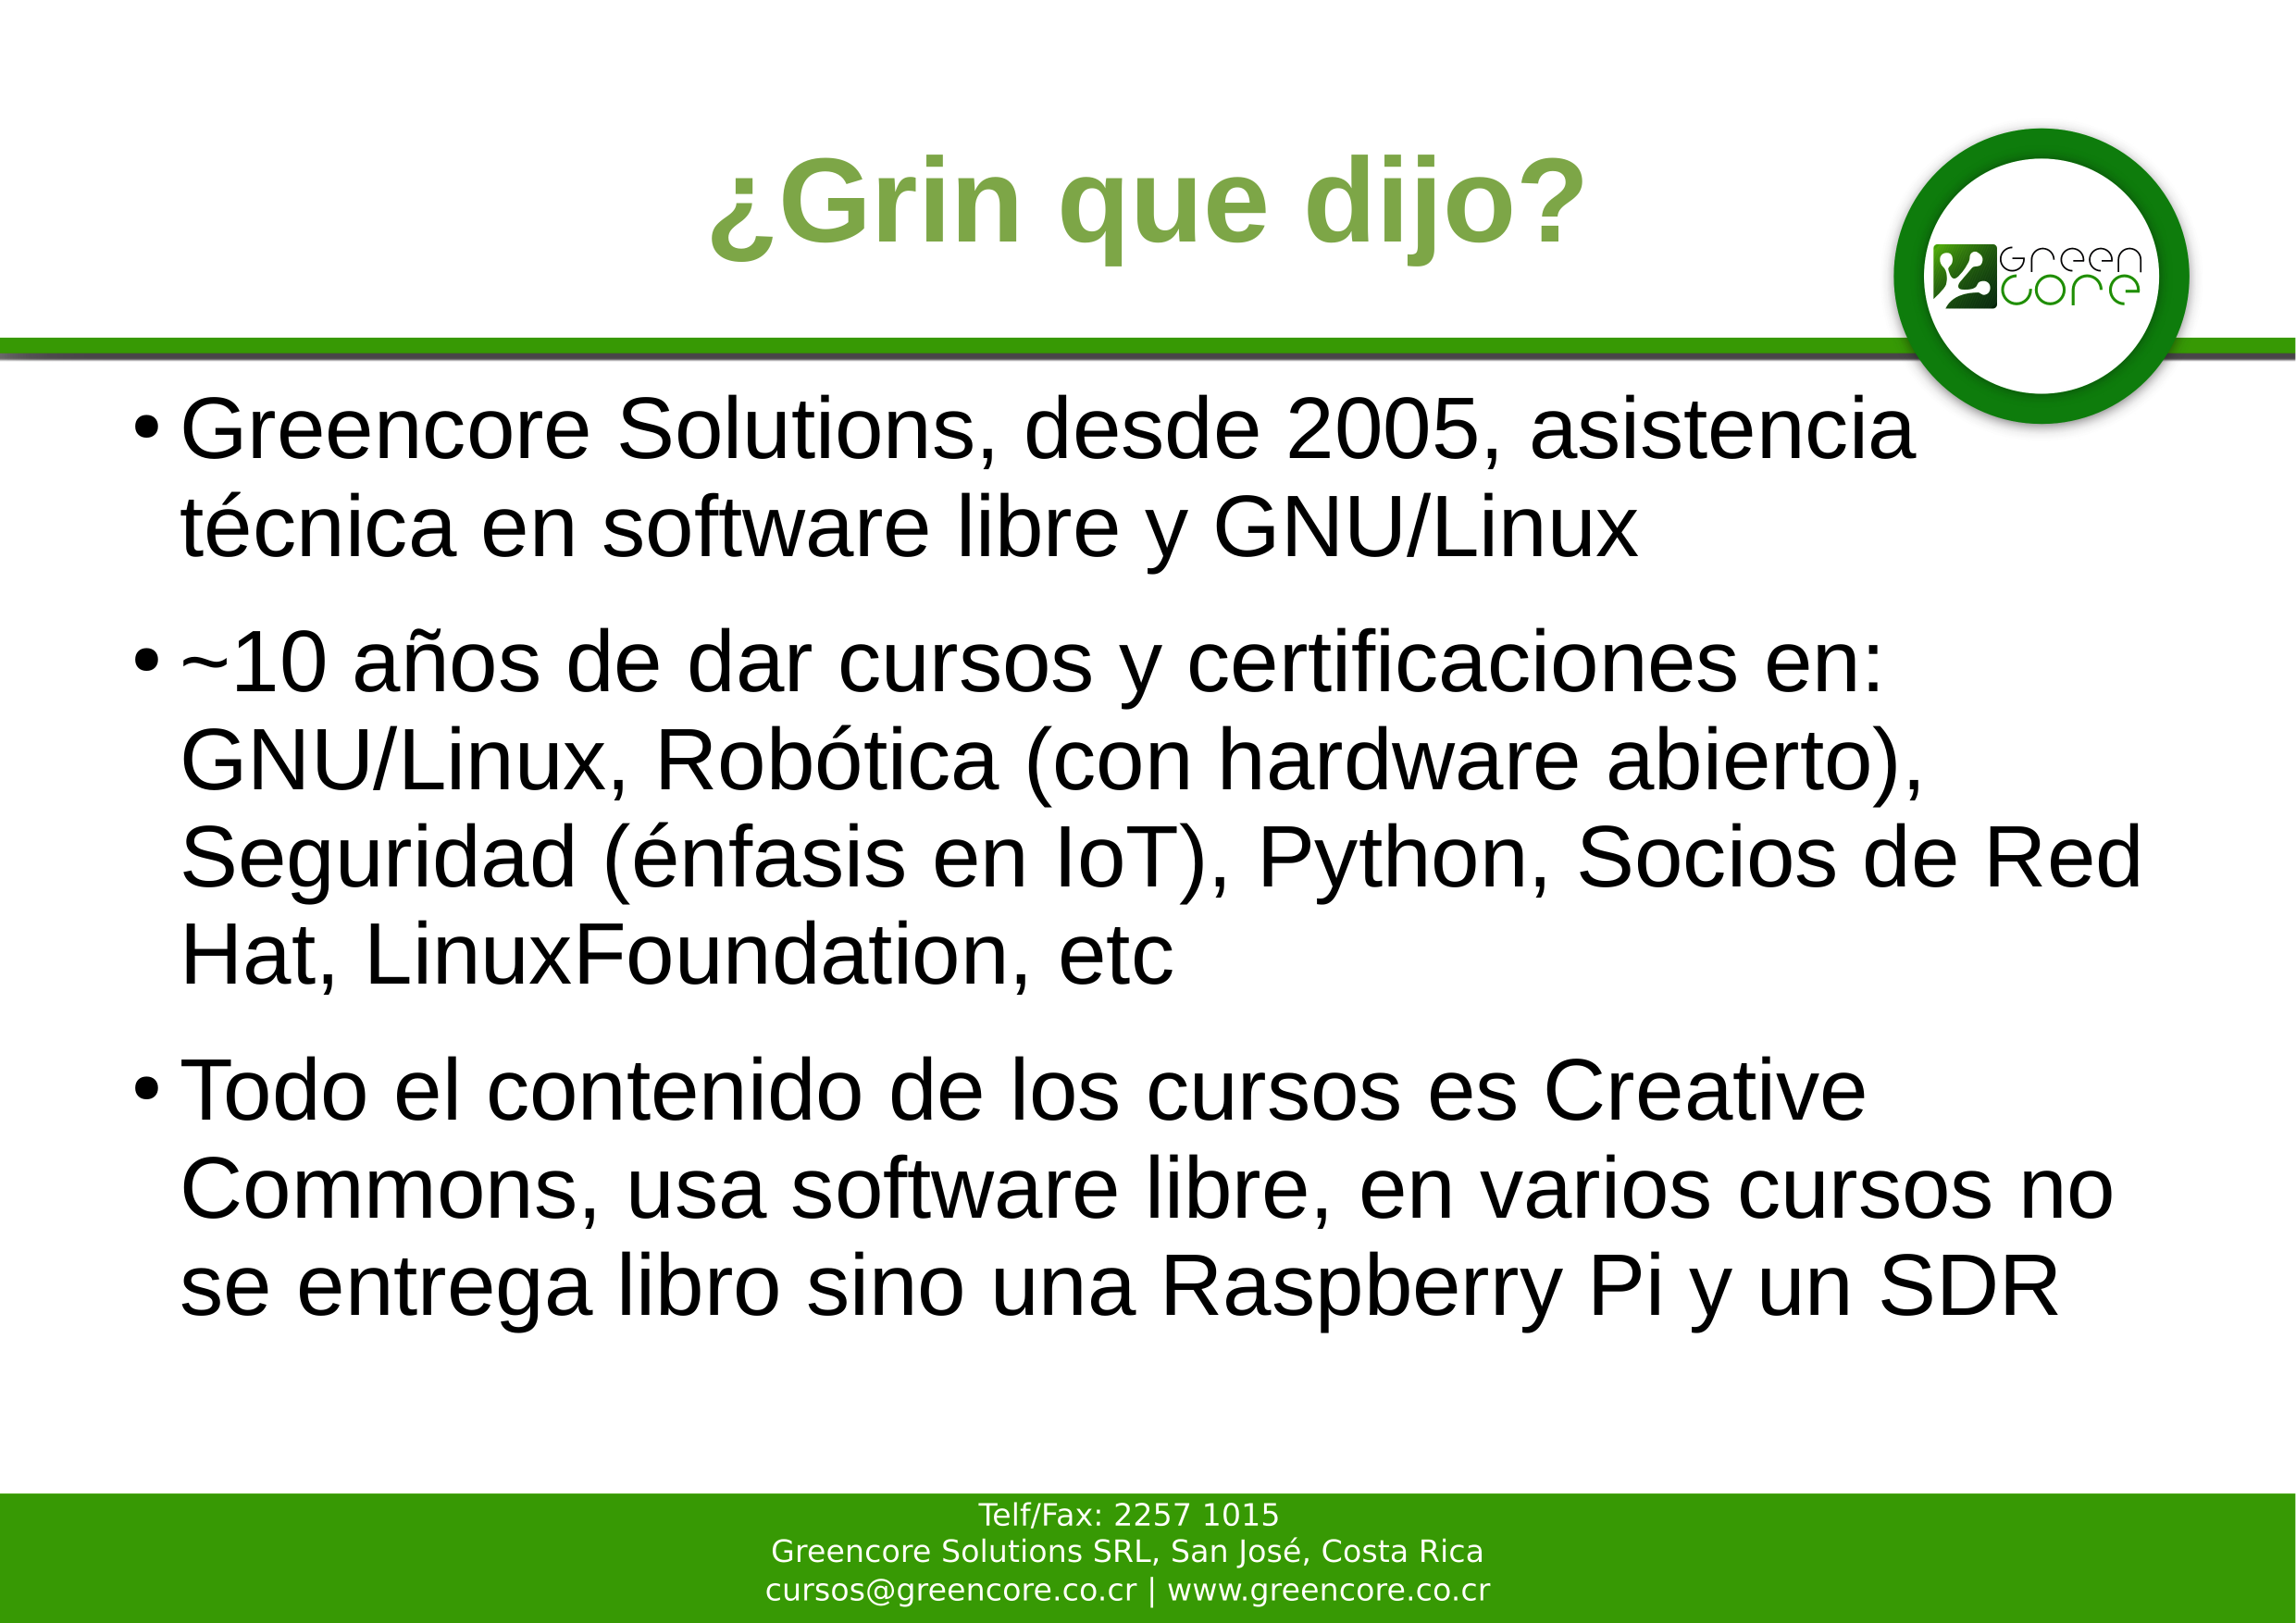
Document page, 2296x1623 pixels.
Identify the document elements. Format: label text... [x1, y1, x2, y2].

title ¿Grin que dijo? [115, 64, 2181, 336]
picture [0, 0, 2296, 1623]
list Greencore Solutions, desde 2005, asistencia técnica en software libre y GNU/Linux ~10 años de dar cursos y certificaciones en: GNU/Linux, Robótica (con hardware abierto), Seguridad (énfasis en IoT), Python, Socios de Red Hat, LinuxFoundation, etc Todo el contenido de los cursos es Creative Commons, usa software libre, en varios cursos no se entrega libro sino una Raspberry Pi y un SDR [115, 379, 2181, 1489]
